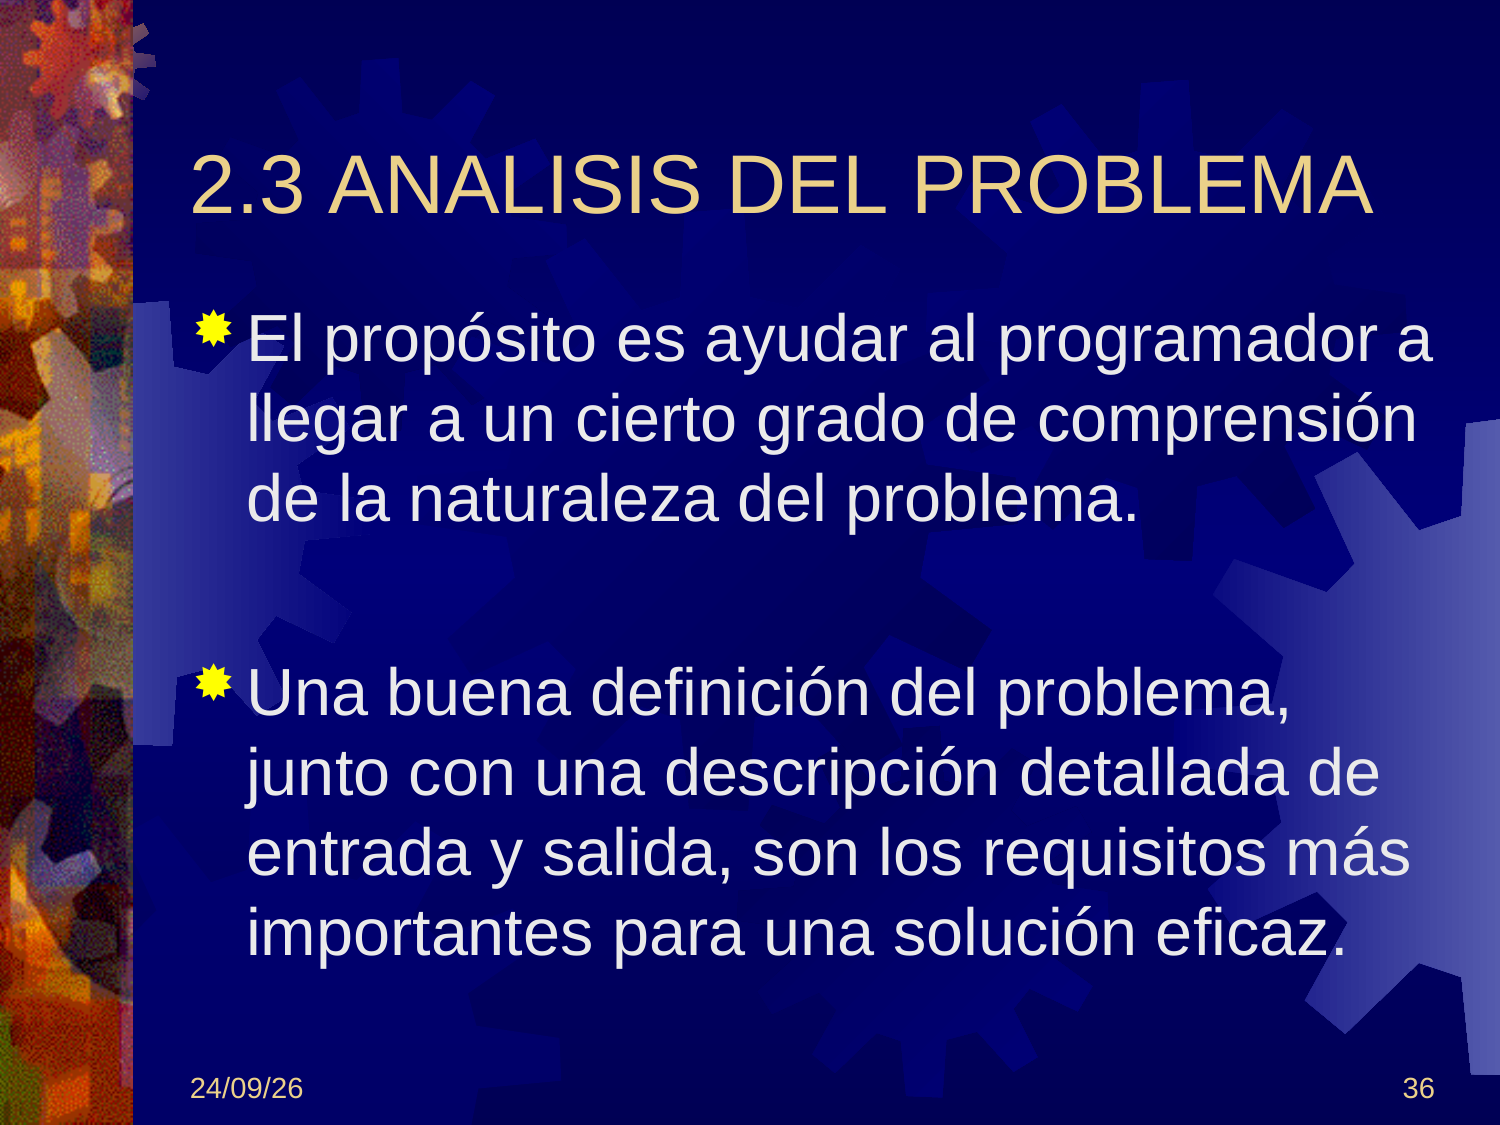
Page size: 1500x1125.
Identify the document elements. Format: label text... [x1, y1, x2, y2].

text_box 22/08/20 [174, 1037, 488, 1113]
text_box <número> [1137, 1037, 1450, 1113]
list El propósito es ayudar al programador a llegar a un cierto grado de comprensión de la naturaleza del problema. Una buena definición del problema, junto con una descripción detallada de entrada y salida, son los requisitos más importantes para una solución eficaz. [174, 287, 1450, 1000]
title 2.3 ANALISIS DEL PROBLEMA [174, 49, 1450, 238]
picture [0, 0, 133, 1125]
